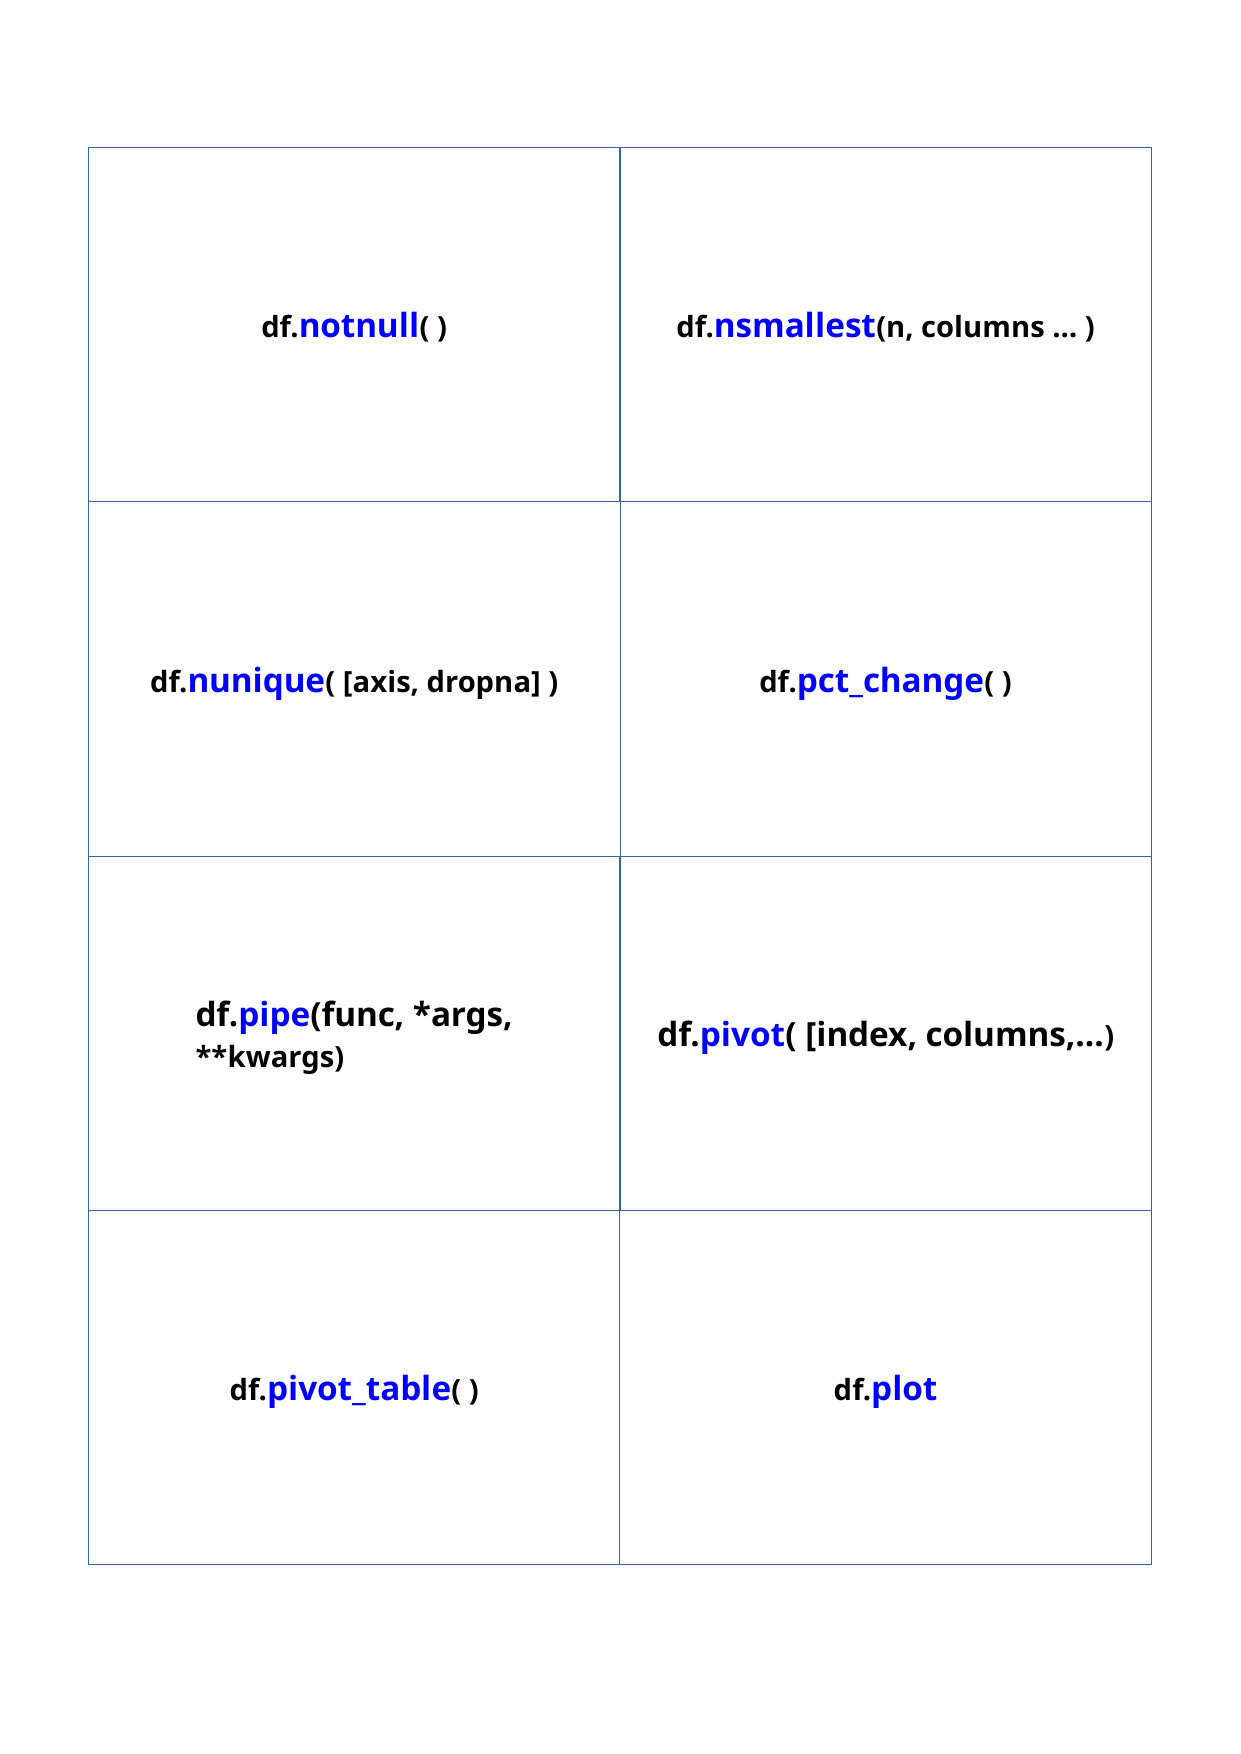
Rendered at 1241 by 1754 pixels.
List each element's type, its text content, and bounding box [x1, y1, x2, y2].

text_box df.notnull( ) [88, 147, 620, 501]
text_box df.plot [619, 1210, 1152, 1565]
text_box df.pivot_table( ) [88, 1210, 619, 1565]
text_box df.pivot( [index, columns,…) [620, 856, 1152, 1210]
text_box df.pipe(func, *args, **kwargs) [88, 856, 620, 1210]
text_box df.nsmallest(n, columns … ) [620, 147, 1152, 501]
text_box df.nunique( [axis, dropna] ) [88, 501, 620, 856]
text_box df.pct_change( ) [620, 501, 1152, 856]
